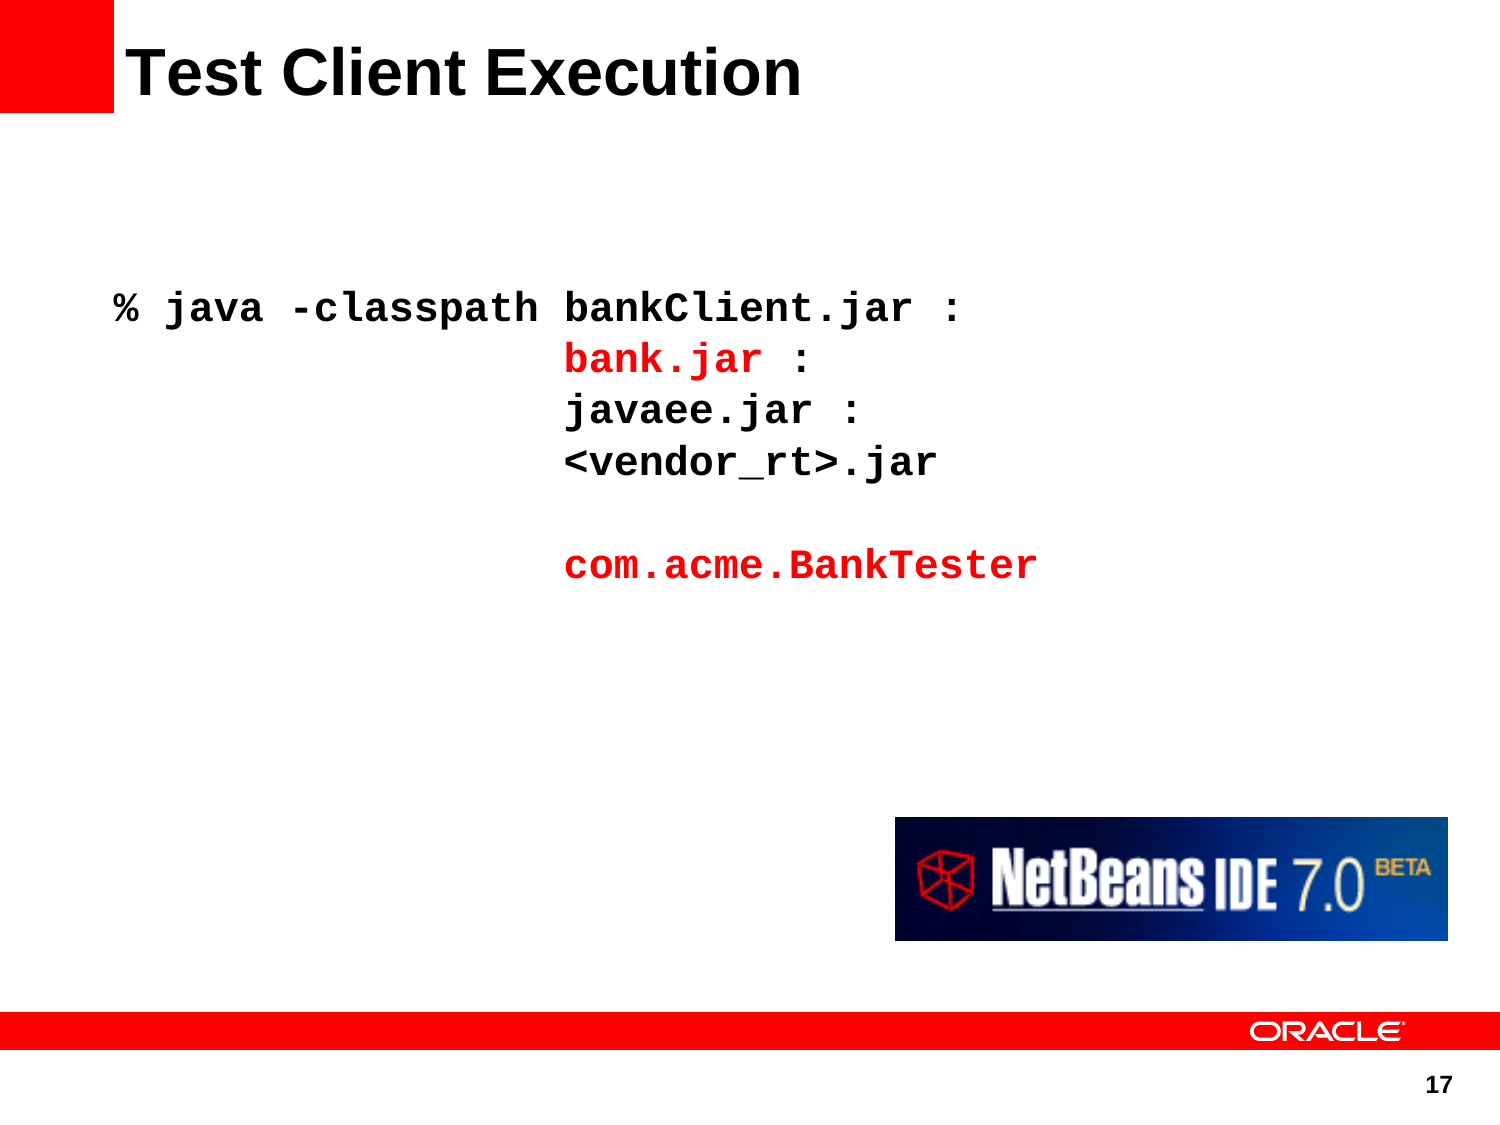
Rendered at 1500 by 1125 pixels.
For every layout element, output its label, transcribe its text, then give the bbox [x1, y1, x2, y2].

picture [895, 817, 1448, 941]
picture [0, 0, 114, 113]
title Test Client Execution [125, 34, 1385, 183]
text_box % java -classpath bankClient.jar : bank.jar : javaee.jar : <vendor_rt>.jar com.acme.BankTester [113, 277, 1299, 982]
picture [0, 1012, 1500, 1050]
